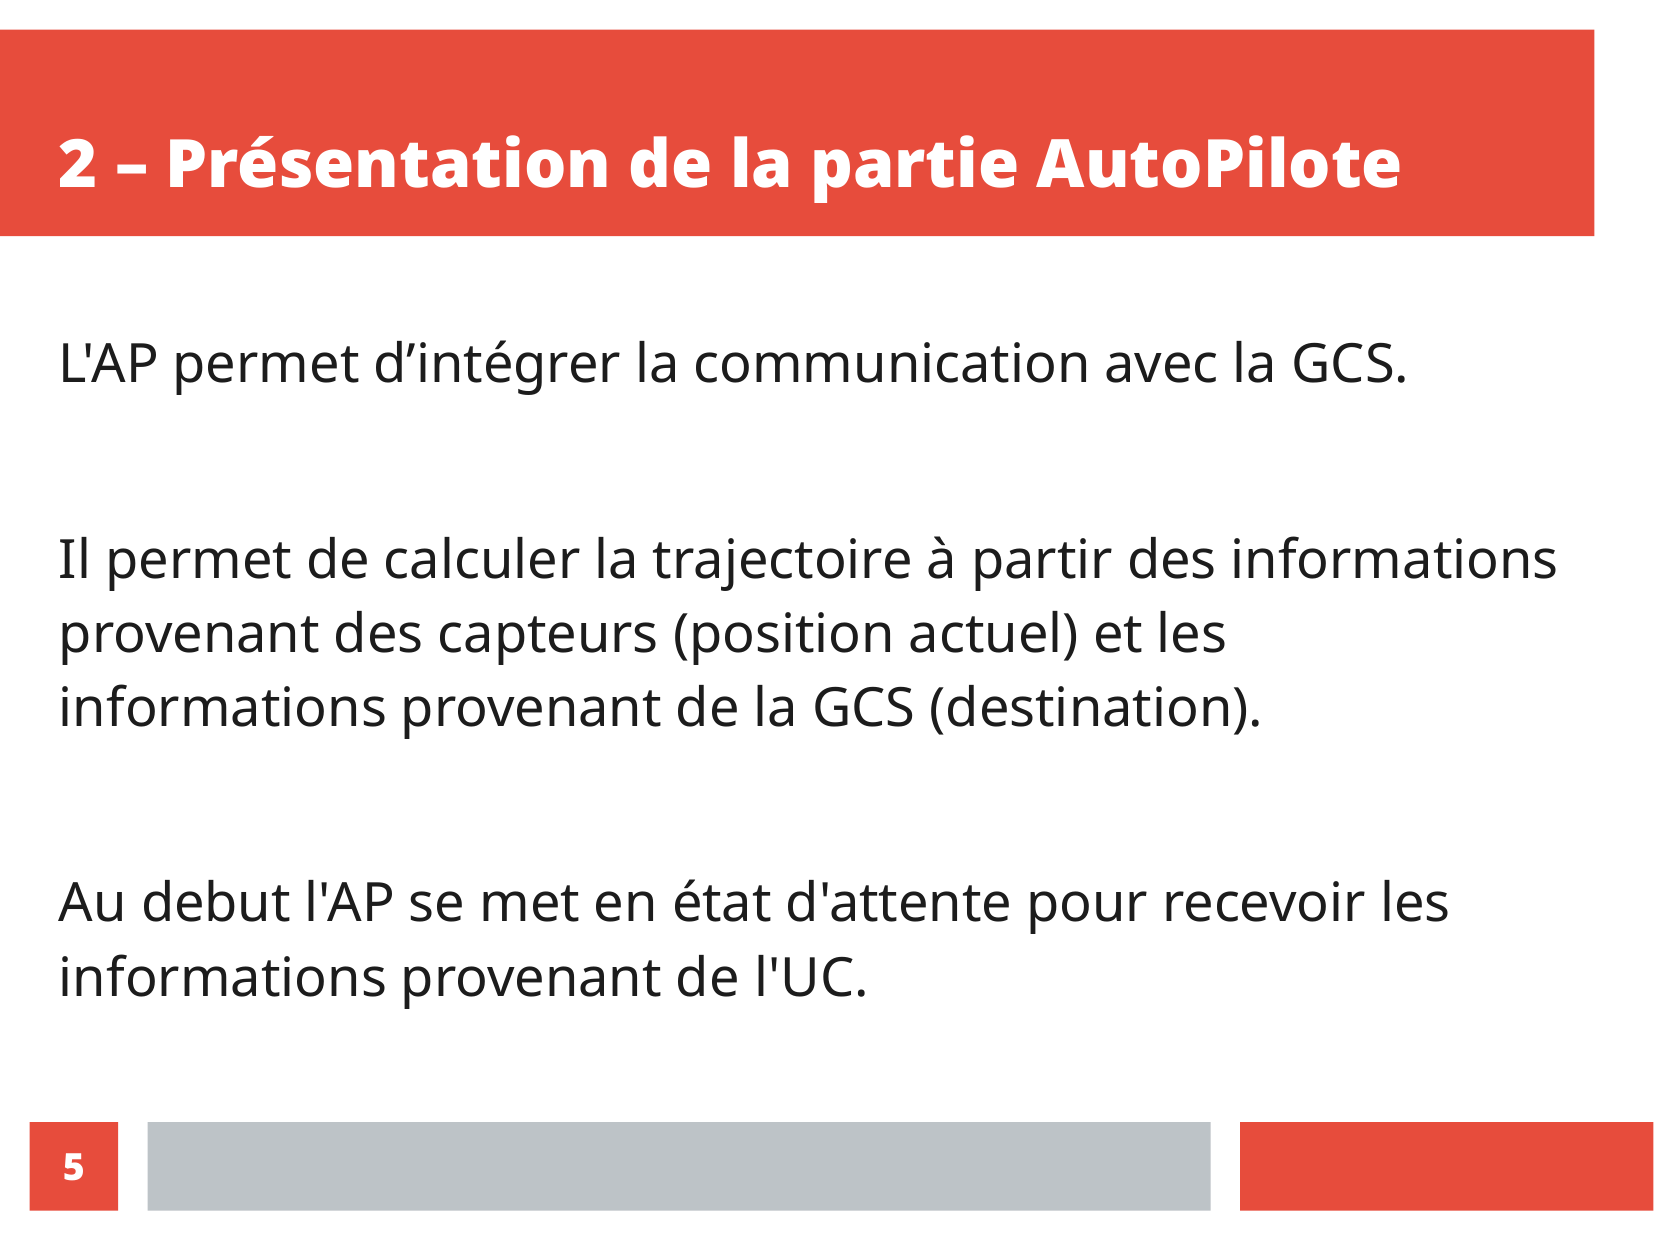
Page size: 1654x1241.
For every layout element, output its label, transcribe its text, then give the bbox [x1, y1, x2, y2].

list L'AP permet d’intégrer la communication avec la GCS. Il permet de calculer la trajectoire à partir des informations provenant des capteurs (position actuel) et les informations provenant de la GCS (destination). Au debut l'AP se met en état d'attente pour recevoir les informations provenant de l'UC. [59, 324, 1565, 1093]
title 2 – Présentation de la partie AutoPilote [59, 59, 1595, 207]
